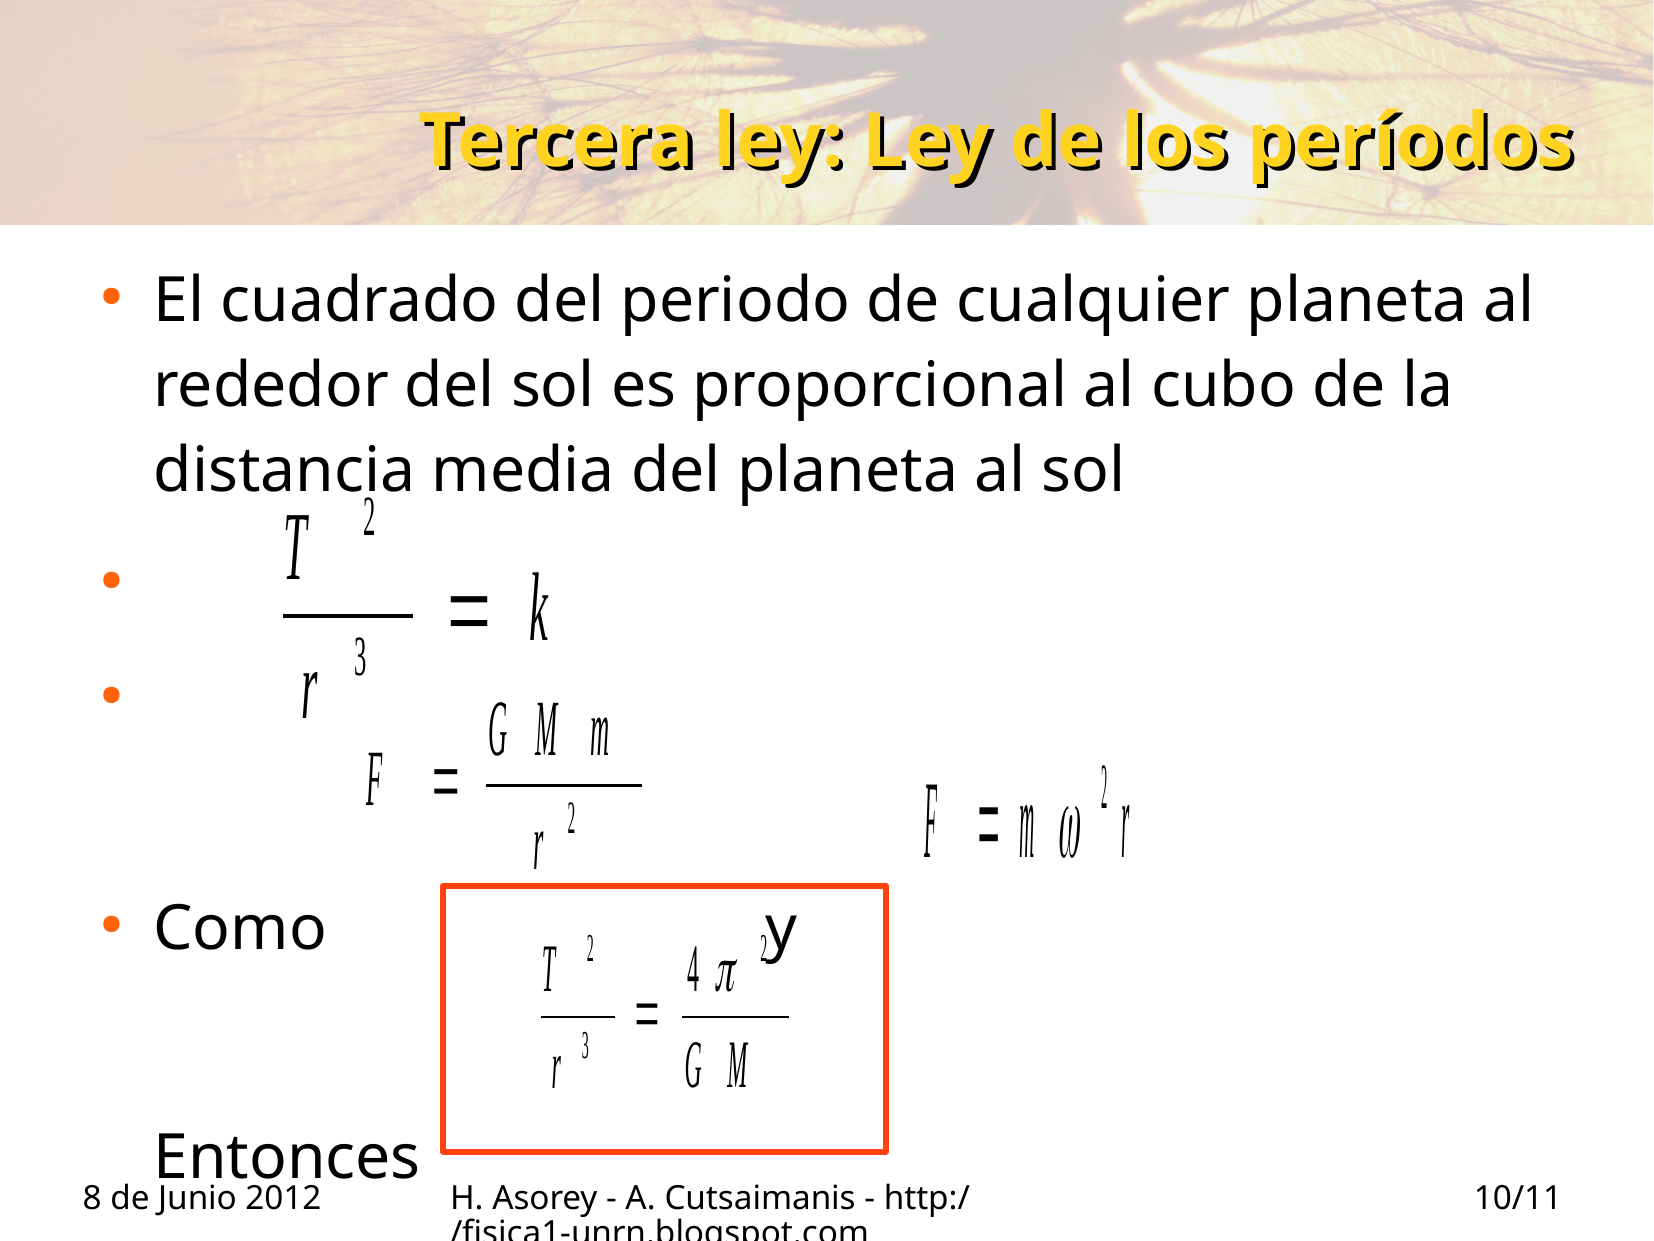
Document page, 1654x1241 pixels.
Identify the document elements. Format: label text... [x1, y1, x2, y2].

picture [915, 738, 1152, 886]
title Tercera ley: Ley de los períodos [86, 49, 1576, 226]
list El cuadrado del periodo de cualquier planeta al rededor del sol es proporcional al cubo de la distancia media del planeta al sol Como y Entonces [82, 255, 1571, 1156]
picture [265, 470, 650, 886]
picture [531, 915, 798, 1103]
picture [0, 0, 1654, 225]
